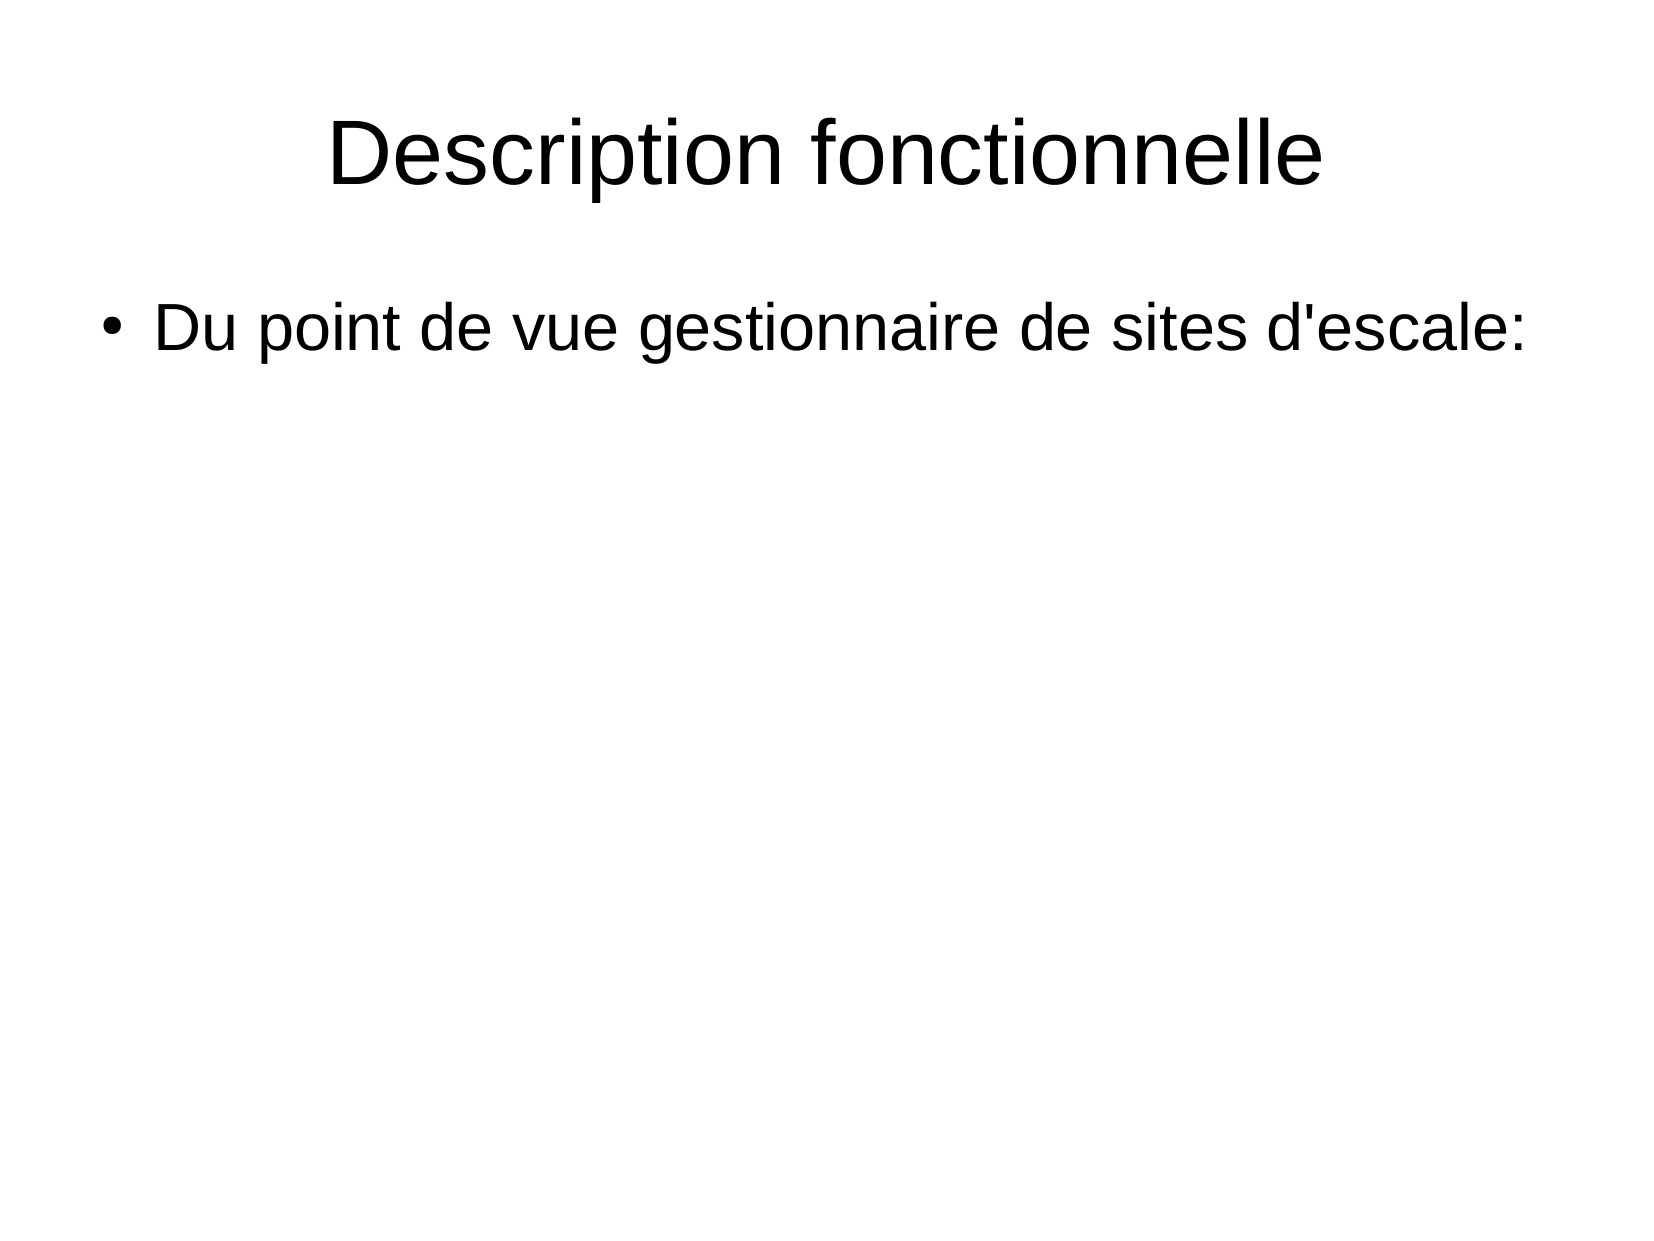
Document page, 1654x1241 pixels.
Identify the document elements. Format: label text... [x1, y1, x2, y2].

list Du point de vue gestionnaire de sites d'escale: [82, 290, 1571, 1010]
title Description fonctionnelle [82, 49, 1571, 257]
